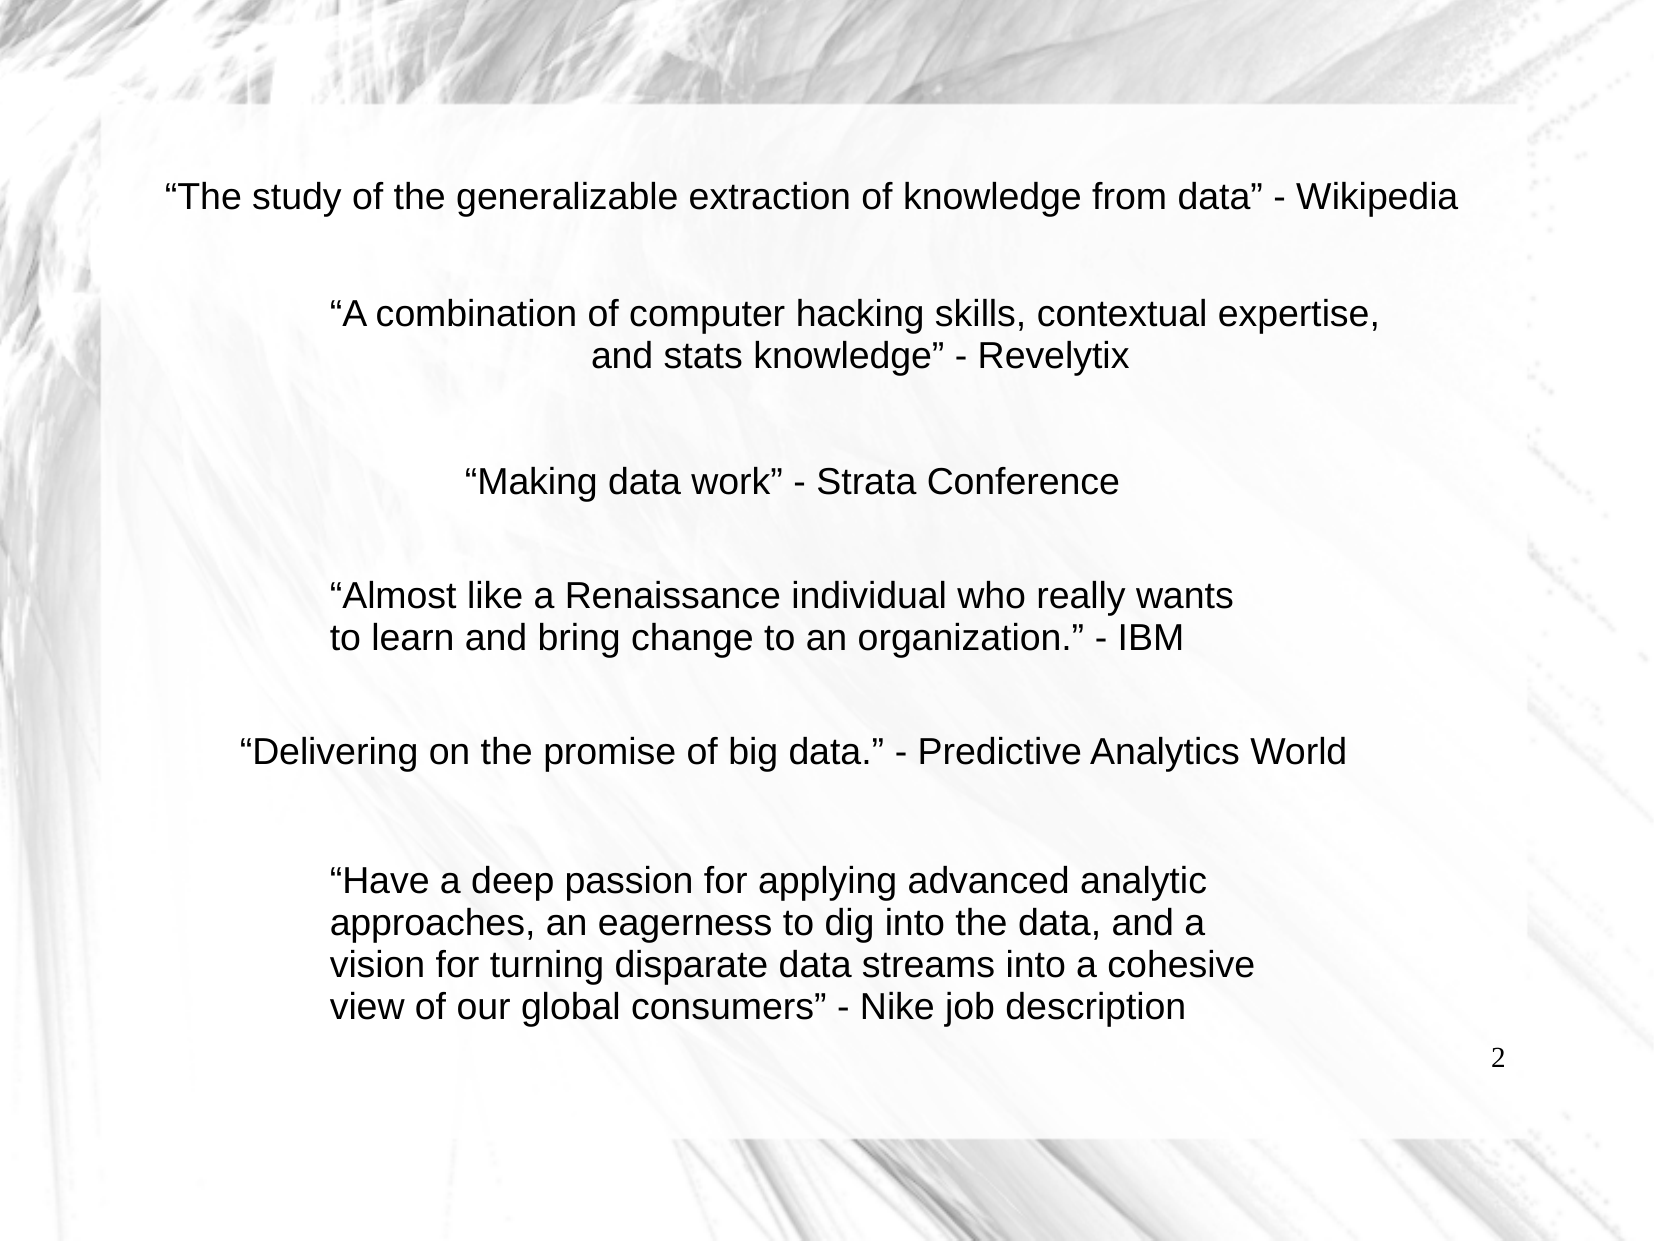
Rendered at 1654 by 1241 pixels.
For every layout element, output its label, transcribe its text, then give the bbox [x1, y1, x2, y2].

text_box “Almost like a Renaissance individual who really wants to learn and bring change to an organization.” - IBM [315, 566, 1291, 666]
text_box “Delivering on the promise of big data.” - Predictive Analytics World [225, 723, 1363, 781]
text_box “A combination of computer hacking skills, contextual expertise, and stats knowledge” - Revelytix [315, 285, 1406, 384]
text_box “Have a deep passion for applying advanced analytic approaches, an eagerness to dig into the data, and a vision for turning disparate data streams into a cohesive view of our global consumers” - Nike job description [315, 851, 1306, 1036]
text_box “The study of the generalizable extraction of knowledge from data” - Wikipedia [150, 168, 1473, 226]
picture [0, 0, 1654, 1241]
text_box “Making data work” - Strata Conference [450, 453, 1135, 511]
